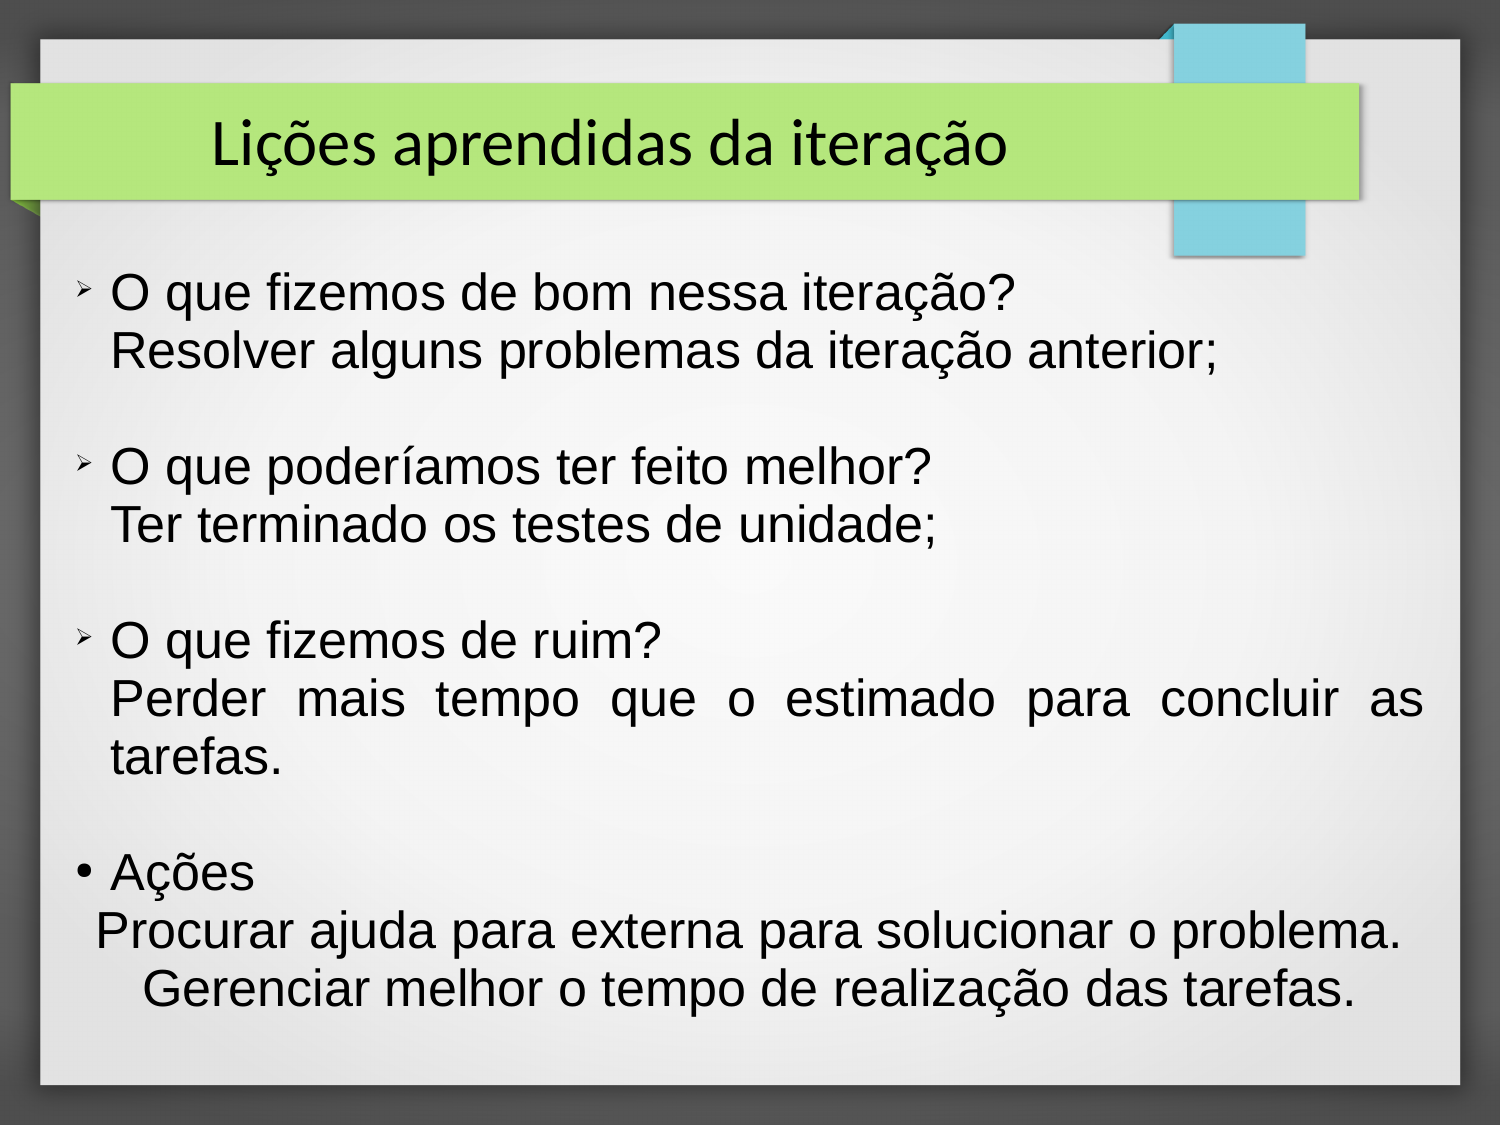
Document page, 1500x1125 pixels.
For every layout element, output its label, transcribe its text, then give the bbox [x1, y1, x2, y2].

text_box Lições aprendidas da iteração [75, 85, 1147, 193]
picture [0, 0, 1500, 1125]
subtitle O que fizemos de bom nessa iteração? Resolver alguns problemas da iteração anterior; O que poderíamos ter feito melhor? Ter terminado os testes de unidade; O que fizemos de ruim? Perder mais tempo que o estimado para concluir as tarefas. Ações Procurar ajuda para externa para solucionar o problema. Gerenciar melhor o tempo de realização das tarefas. [75, 263, 1425, 1090]
